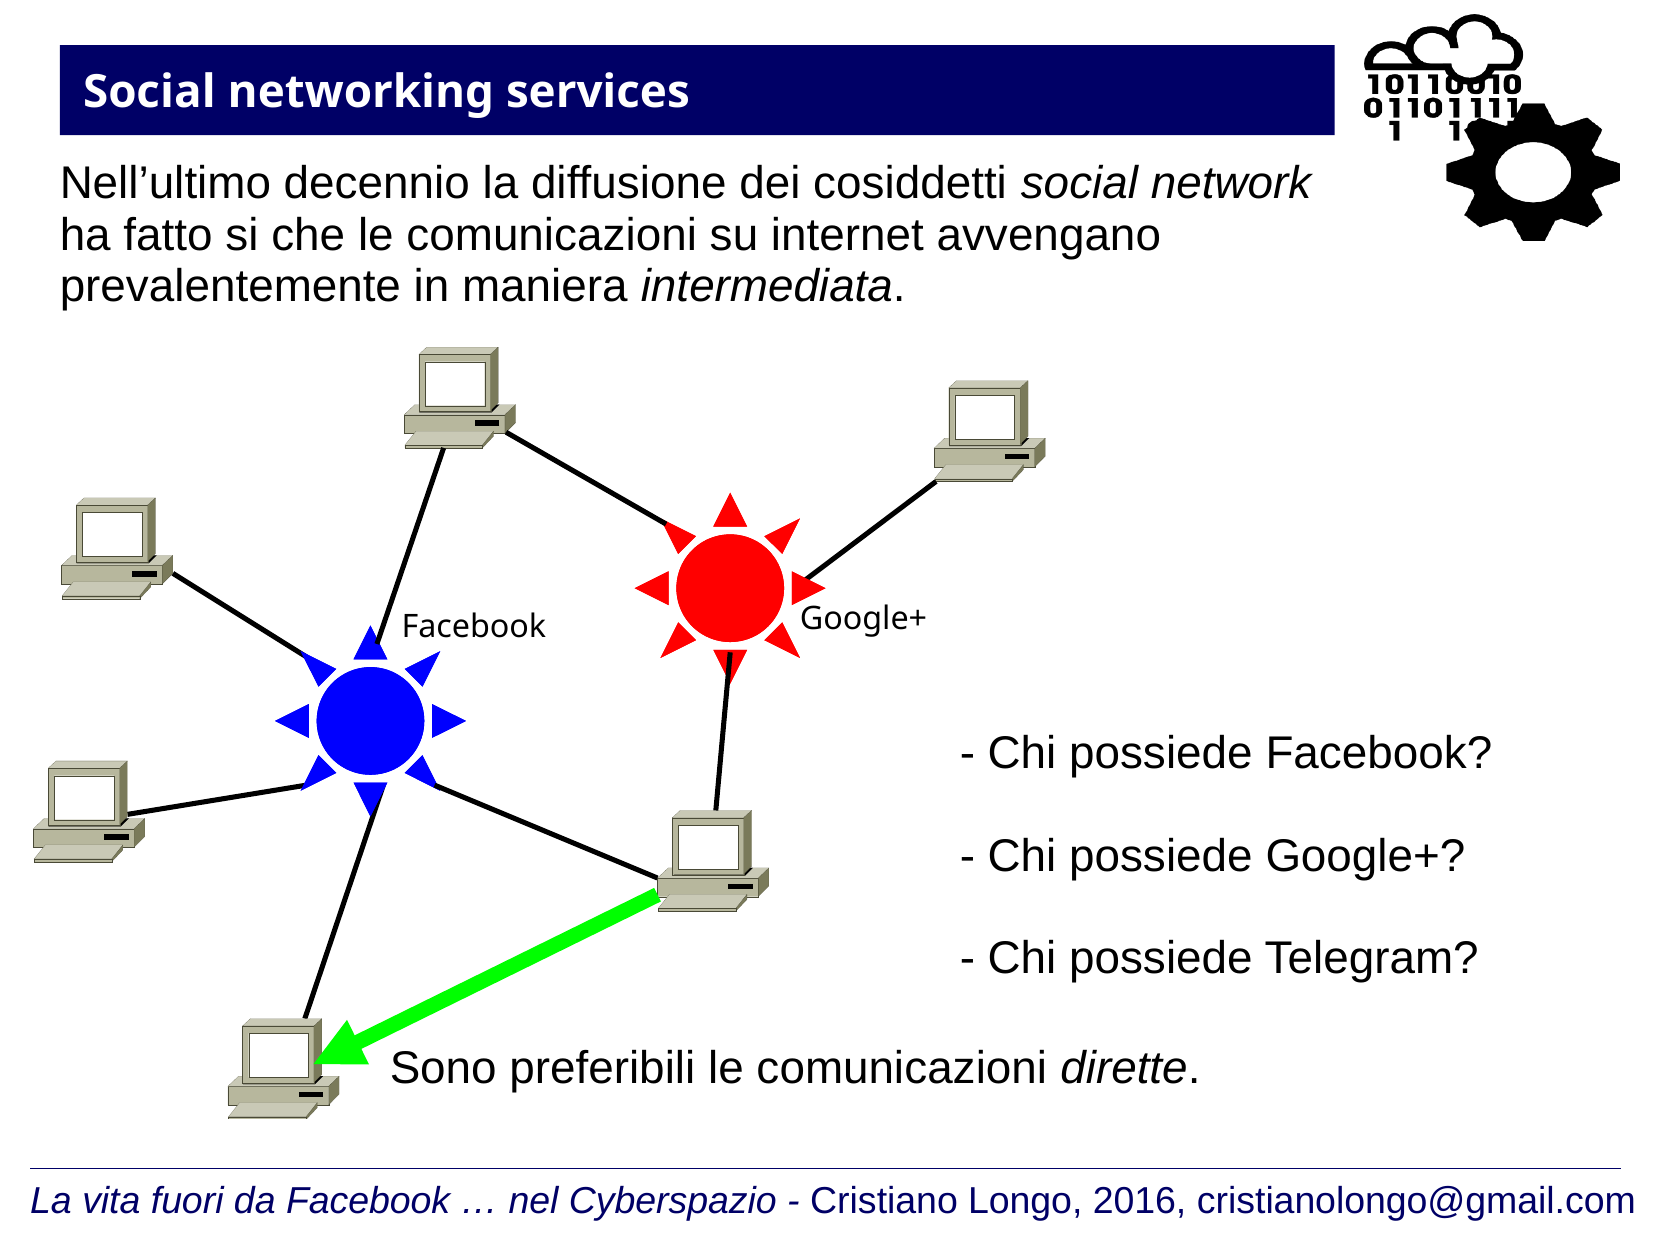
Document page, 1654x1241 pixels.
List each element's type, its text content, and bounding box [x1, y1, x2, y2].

text_box Sono preferibili le comunicazioni dirette. [375, 1035, 1595, 1204]
picture [1364, 14, 1620, 241]
list Social networking services [59, 45, 1335, 136]
picture [30, 345, 1046, 1119]
text_box Nell’ultimo decennio la diffusione dei cosiddetti social network ha fatto si che le comunicazioni su internet avvengano prevalentemente in maniera intermediata. [45, 150, 1351, 319]
text_box - Chi possiede Facebook? - Chi possiede Google+? - Chi possiede Telegram? [1046, 720, 1520, 1035]
text_box La vita fuori da Facebook … nel Cyberspazio - Cristiano Longo, 2016, cristianolongo@gmail.com [15, 1168, 1653, 1241]
